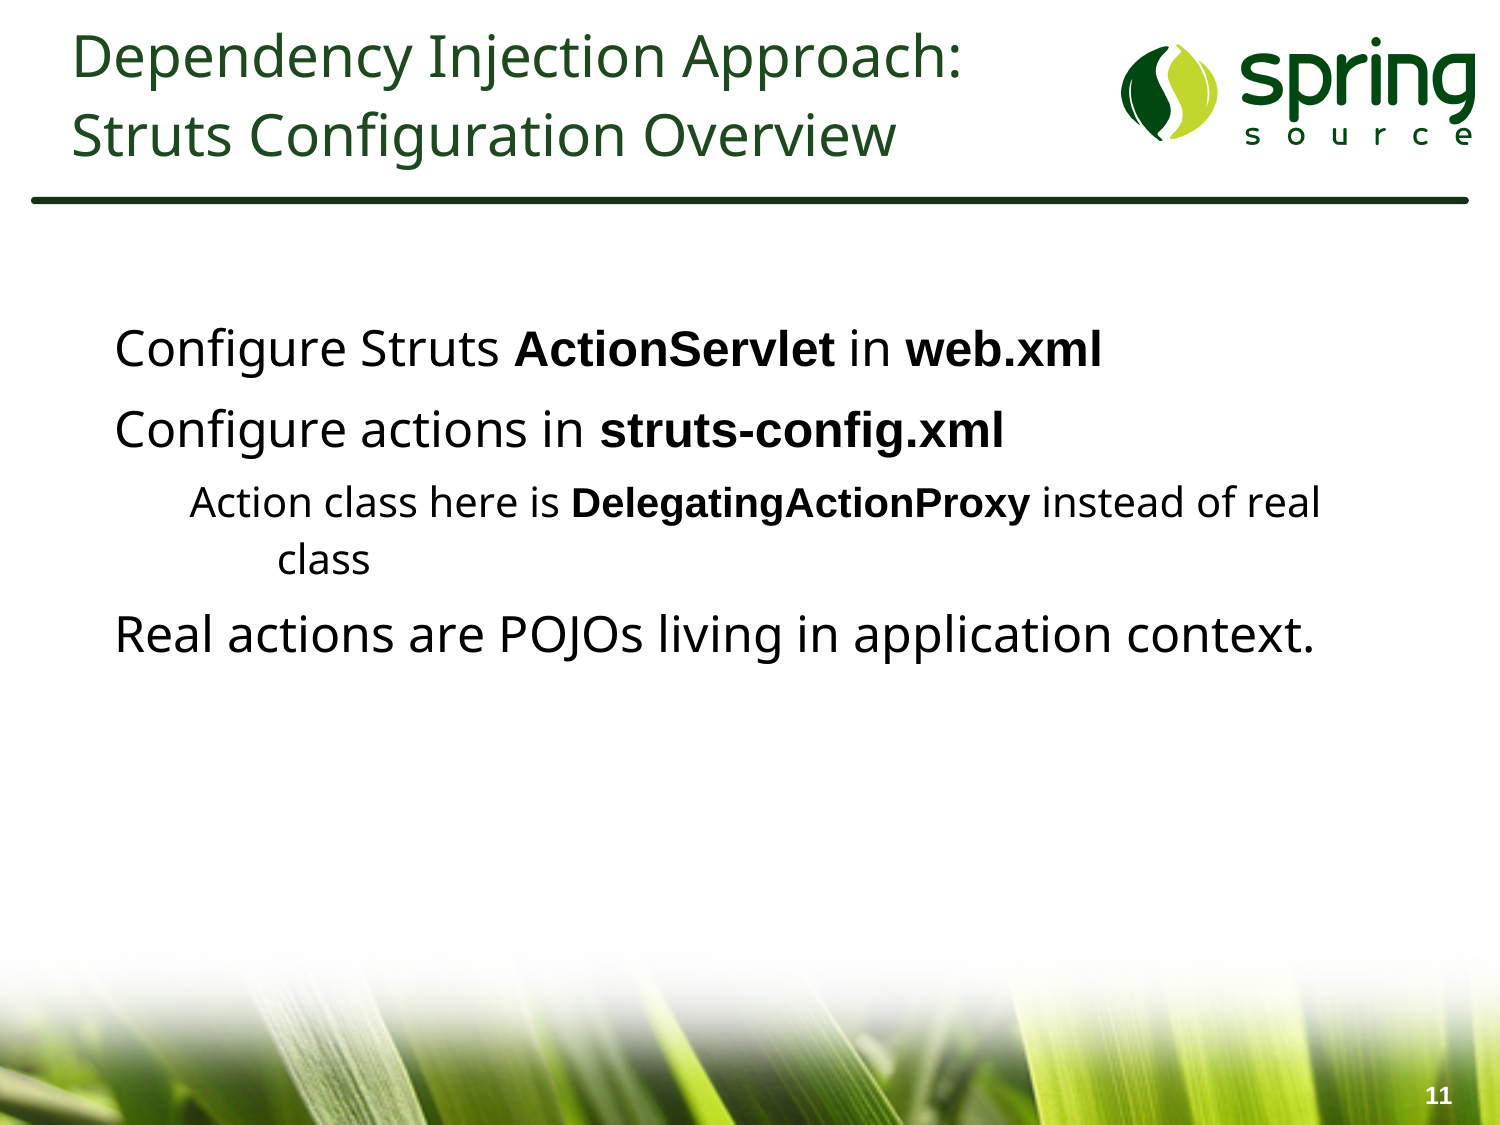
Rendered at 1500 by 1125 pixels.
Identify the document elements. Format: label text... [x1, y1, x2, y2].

picture [1121, 37, 1475, 145]
picture [0, 944, 1500, 1125]
title Dependency Injection Approach: Struts Configuration Overview [56, 13, 1089, 176]
list Configure Struts ActionServlet in web.xml Configure actions in struts-config.xml Action class here is DelegatingActionProxy instead of real class Real actions are POJOs living in application context. [99, 224, 1391, 888]
